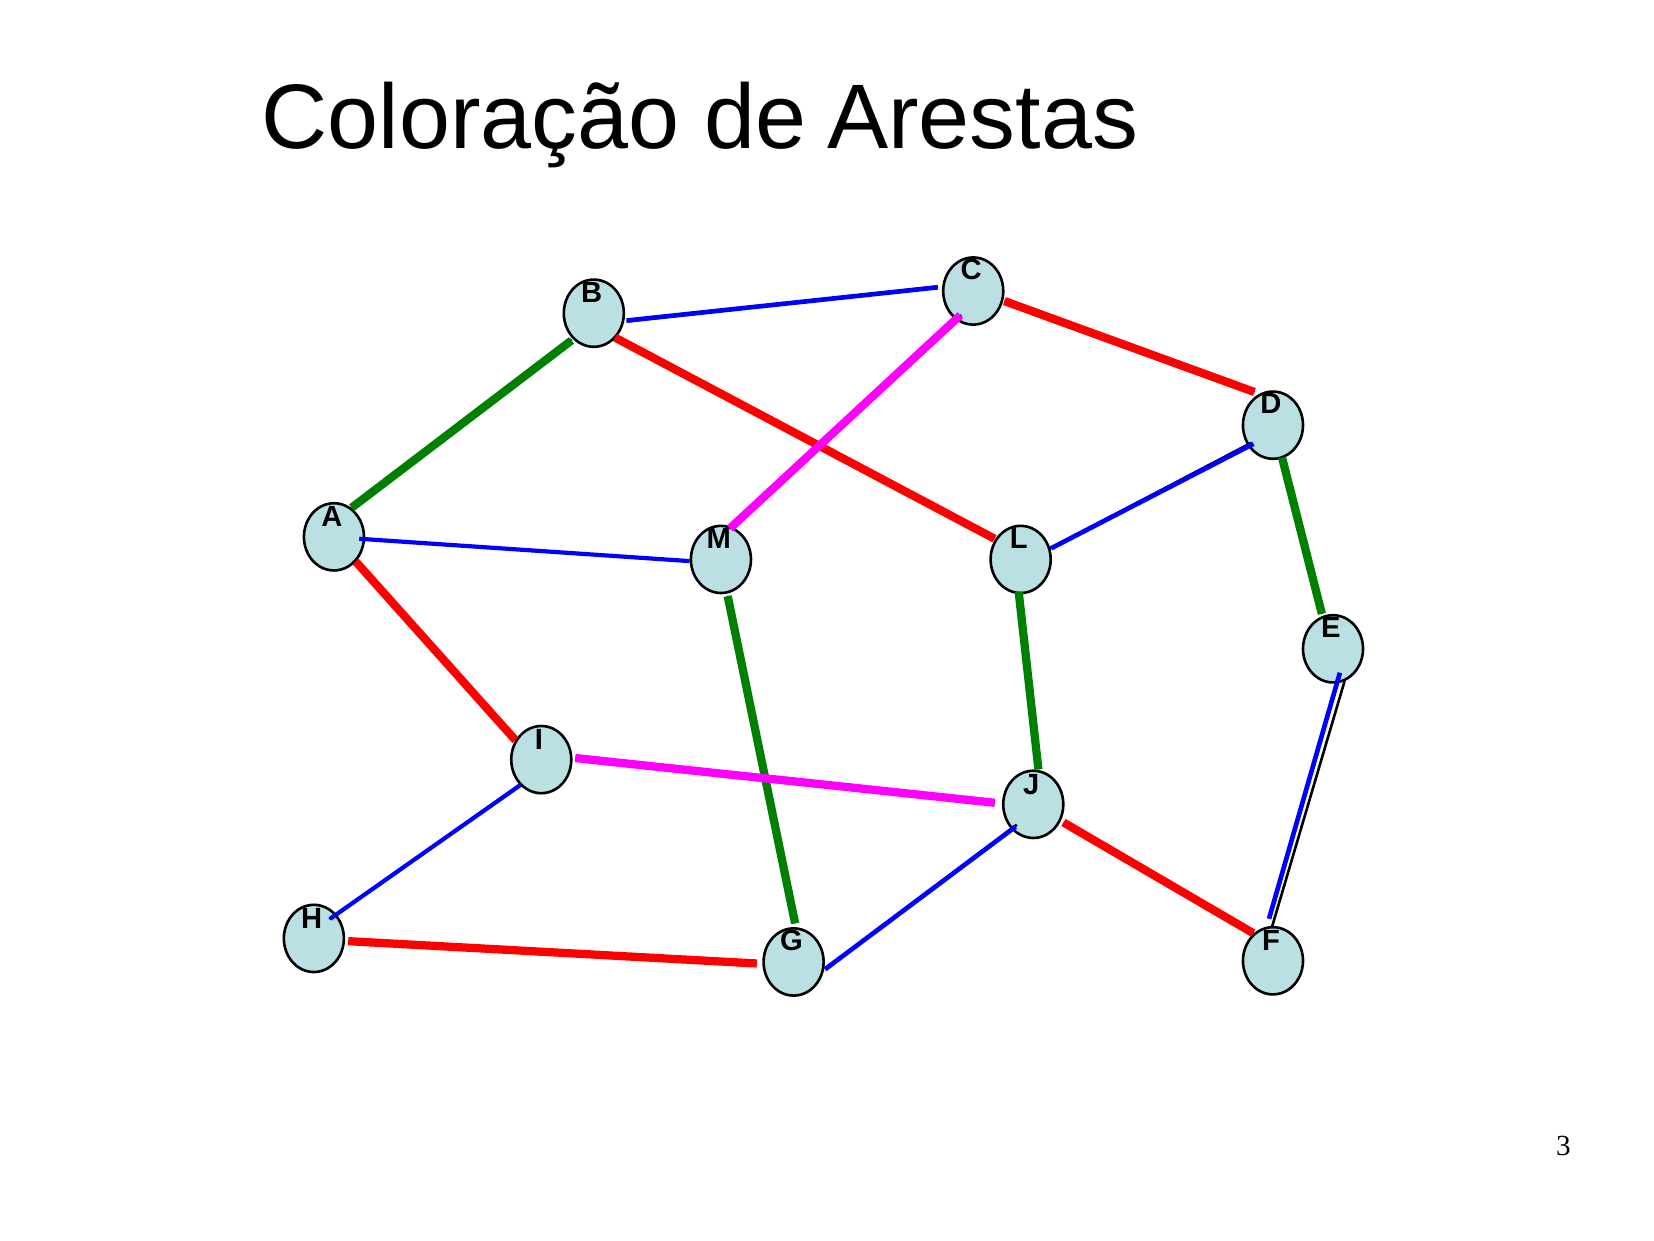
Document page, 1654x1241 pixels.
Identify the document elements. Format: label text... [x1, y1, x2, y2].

text_box [304, 540, 364, 571]
text_box J [994, 762, 1068, 809]
text_box [990, 563, 1051, 593]
text_box [1003, 809, 1064, 838]
title Coloração de Arestas [261, 59, 1433, 173]
text_box M [682, 516, 756, 563]
text_box [1243, 428, 1303, 459]
text_box [943, 294, 1004, 325]
text_box G [755, 918, 828, 965]
text_box [1243, 965, 1303, 995]
text_box [511, 764, 572, 794]
text_box [763, 965, 824, 996]
text_box F [1234, 918, 1308, 965]
text_box A [295, 493, 369, 540]
text_box L [982, 516, 1056, 563]
text_box [1303, 652, 1363, 683]
text_box E [1294, 605, 1368, 652]
text_box I [502, 717, 576, 764]
text_box D [1234, 381, 1308, 428]
text_box H [275, 896, 349, 943]
text_box [691, 563, 751, 594]
text_box [564, 317, 624, 347]
text_box C [934, 247, 1008, 294]
text_box [284, 943, 344, 973]
text_box B [555, 270, 628, 317]
